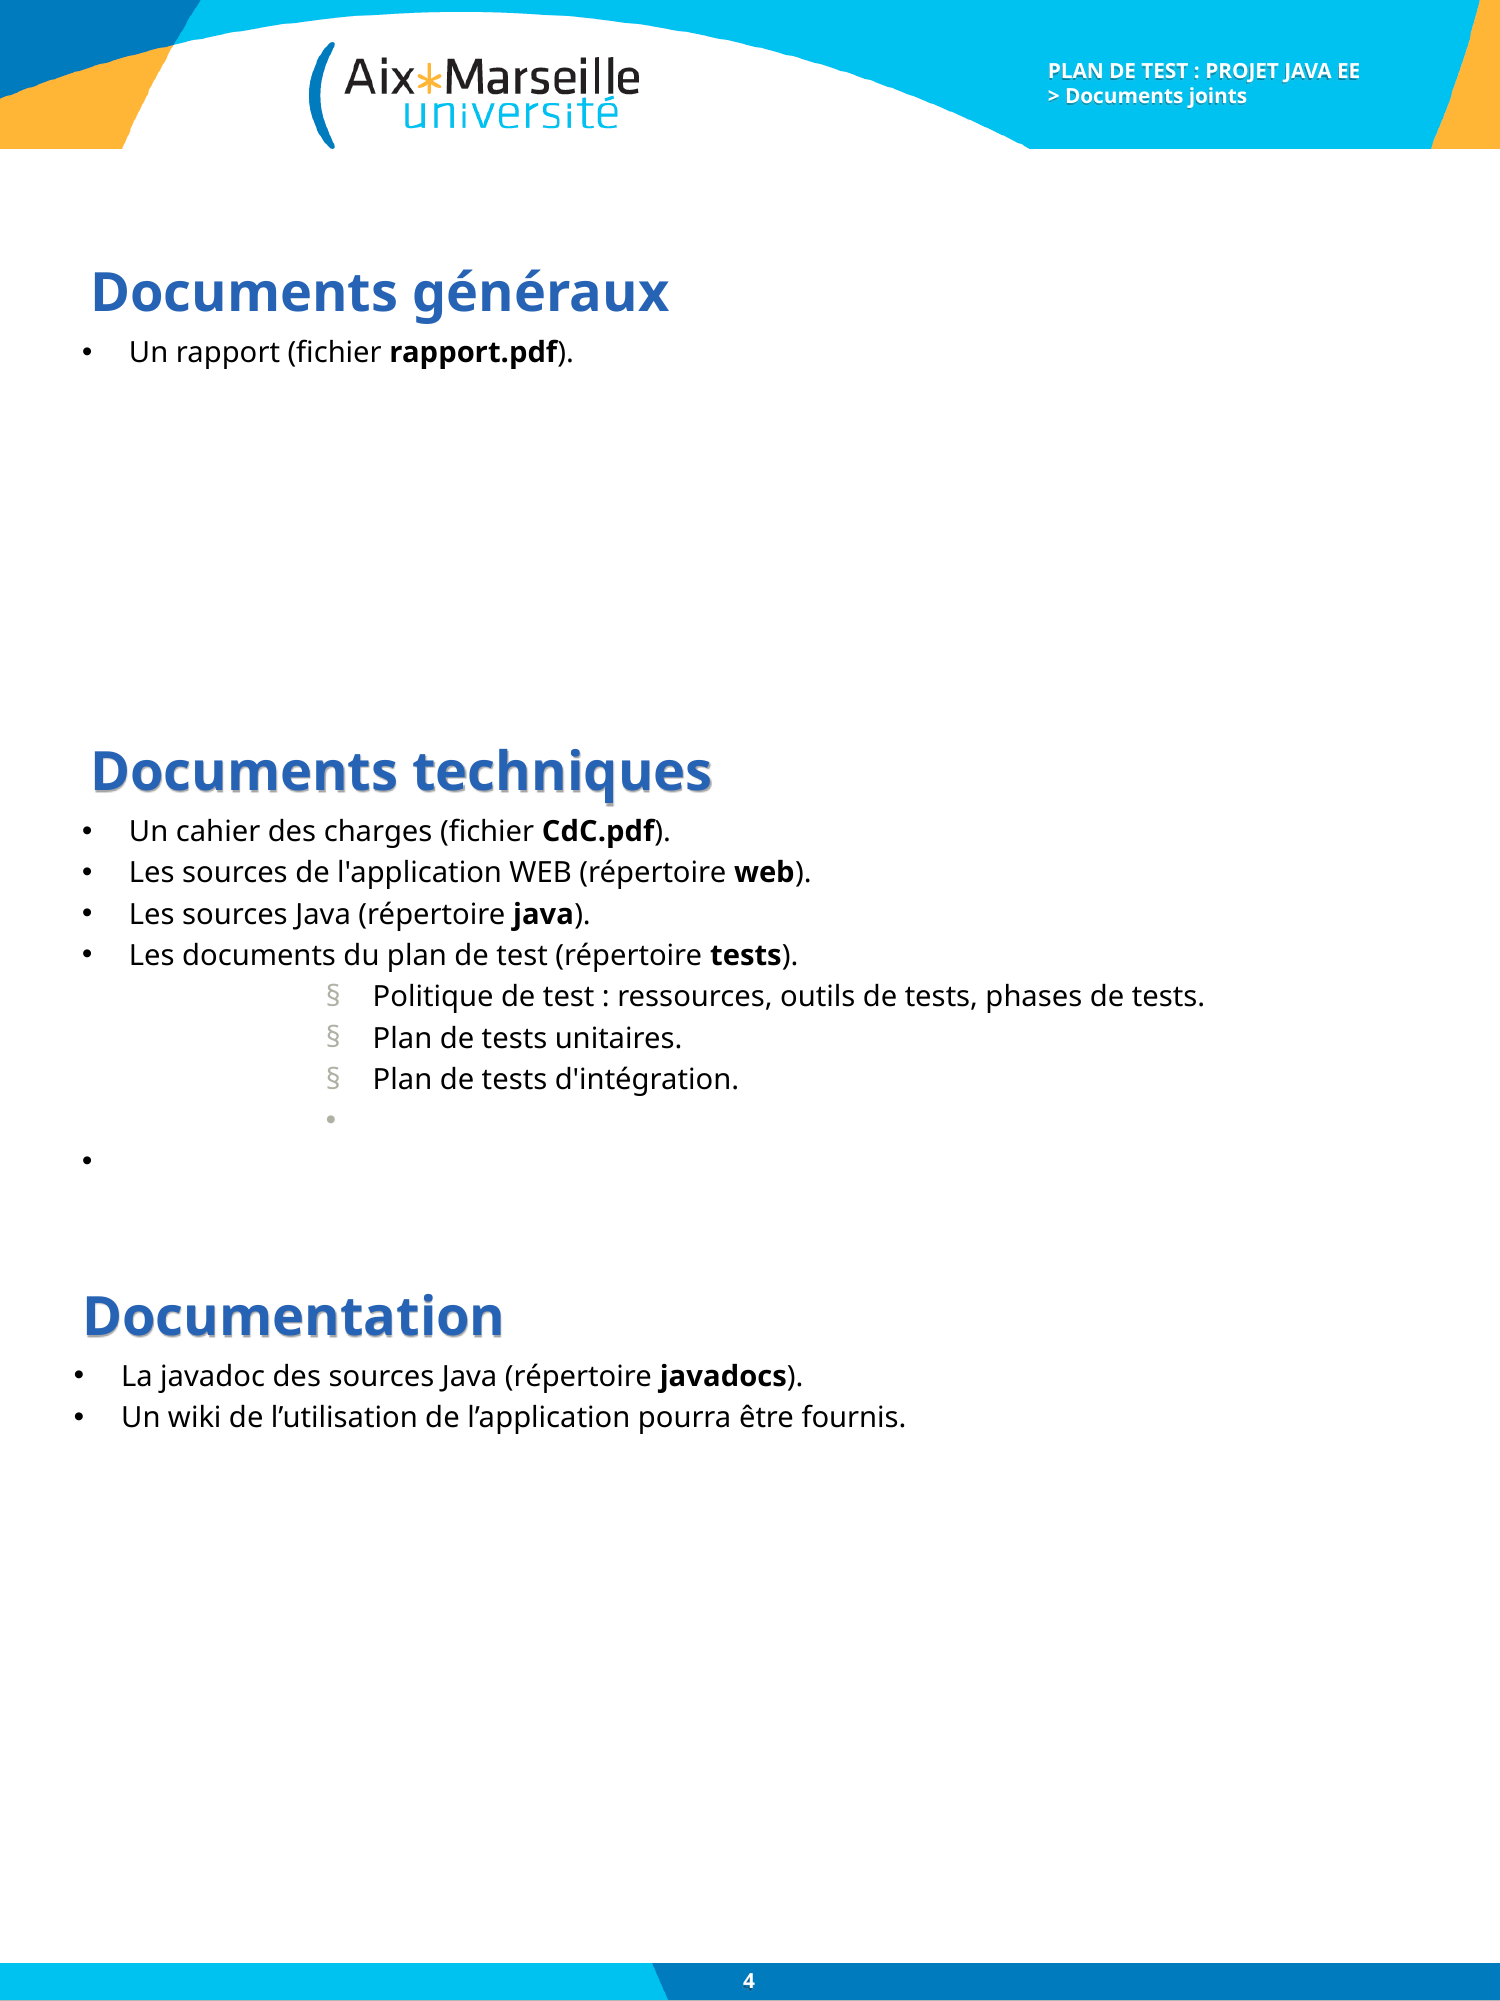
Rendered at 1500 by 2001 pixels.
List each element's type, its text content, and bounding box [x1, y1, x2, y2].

list Un cahier des charges (fichier CdC.pdf). Les sources de l'application WEB (répertoire web). Les sources Java (répertoire java). Les documents du plan de test (répertoire tests). Politique de test : ressources, outils de tests, phases de tests. Plan de tests unitaires. Plan de tests d'intégration. [67, 804, 1418, 1124]
list Un rapport (fichier rapport.pdf). [67, 326, 1418, 449]
title Documents généraux [75, 166, 1426, 414]
text_box Documents techniques [75, 645, 1426, 892]
text_box PLAN DE TEST : PROJET JAVA EE > Documents joints [1032, 0, 1500, 165]
list La javadoc des sources Java (répertoire javadocs). Un wiki de l’utilisation de l’application pourra être fournis. [59, 1349, 1410, 1605]
text_box [353, 1960, 1145, 2000]
text_box Documentation [67, 1190, 1418, 1437]
